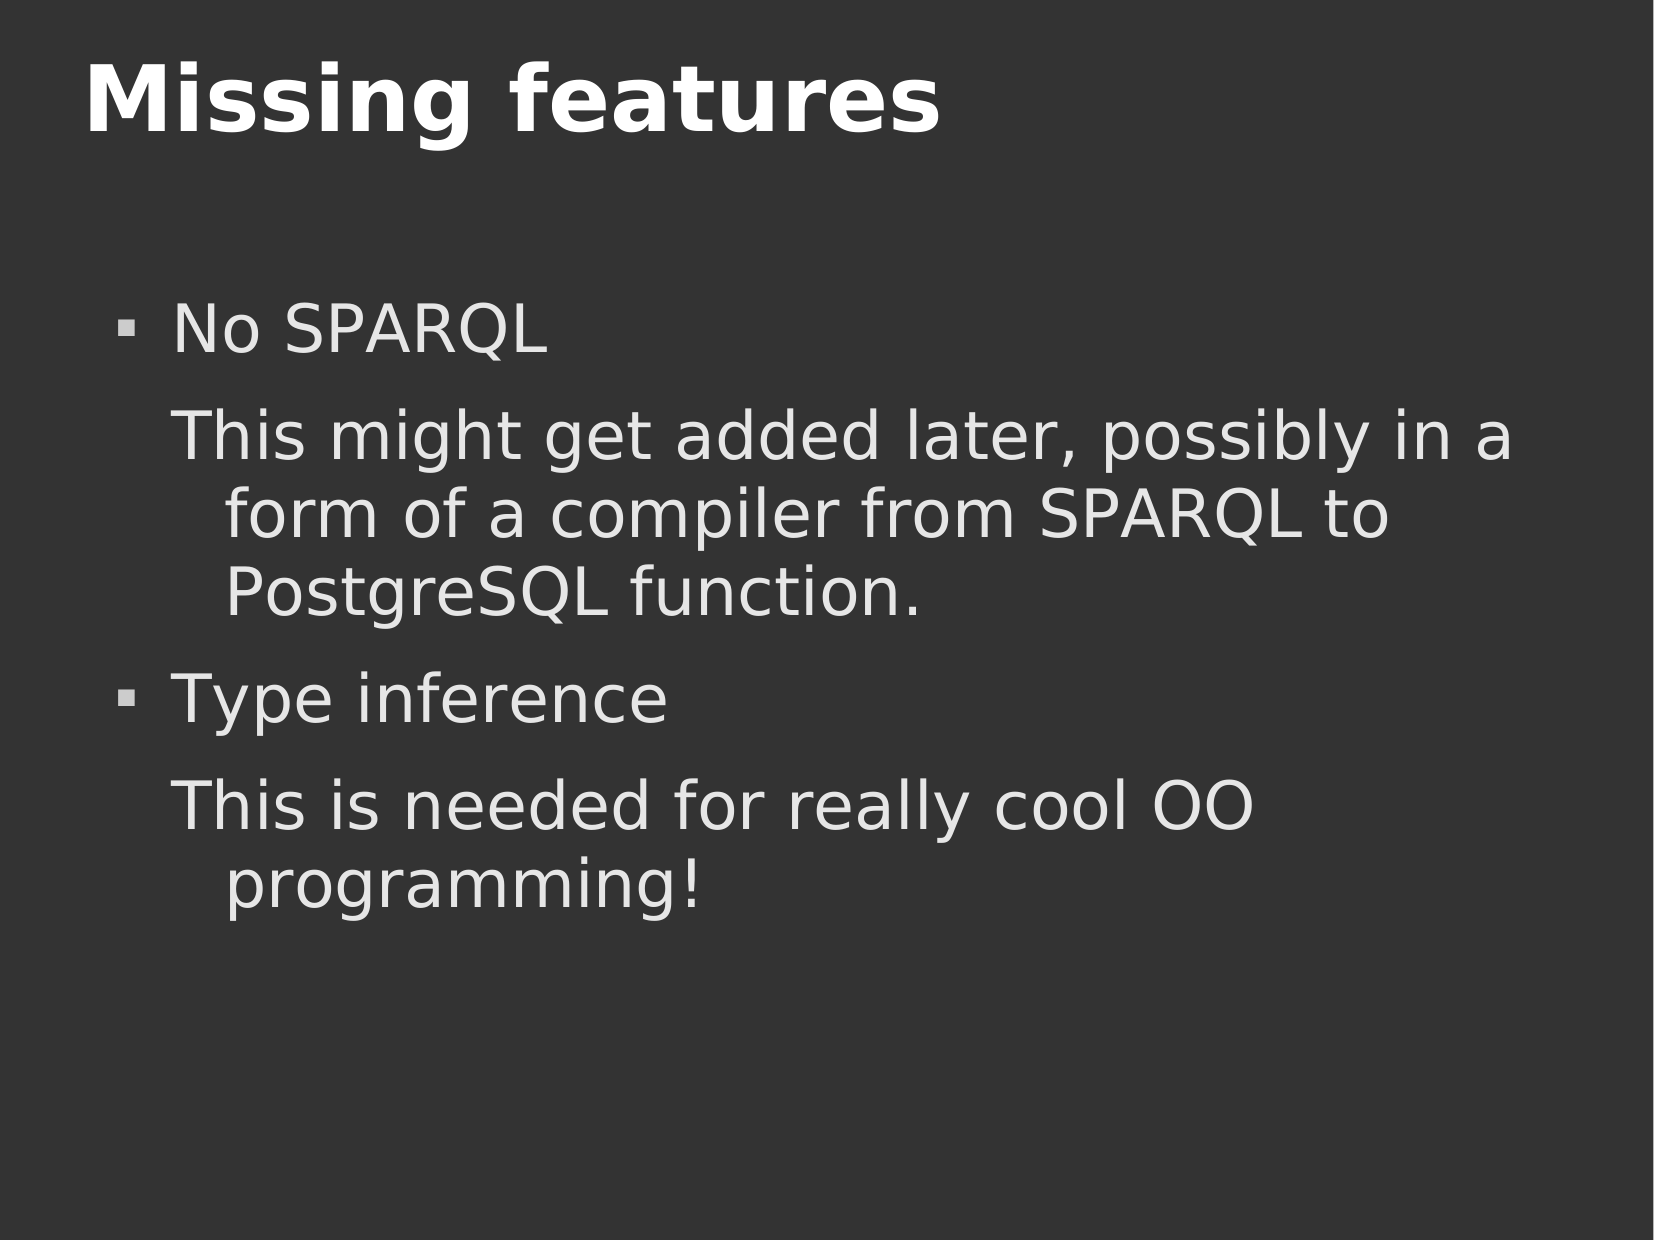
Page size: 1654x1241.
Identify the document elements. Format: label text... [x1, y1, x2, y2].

list No SPARQL This might get added later, possibly in a form of a compiler from SPARQL to PostgreSQL function. Type inference This is needed for really cool OO programming! [82, 290, 1571, 1094]
title Missing features [82, 46, 1571, 154]
